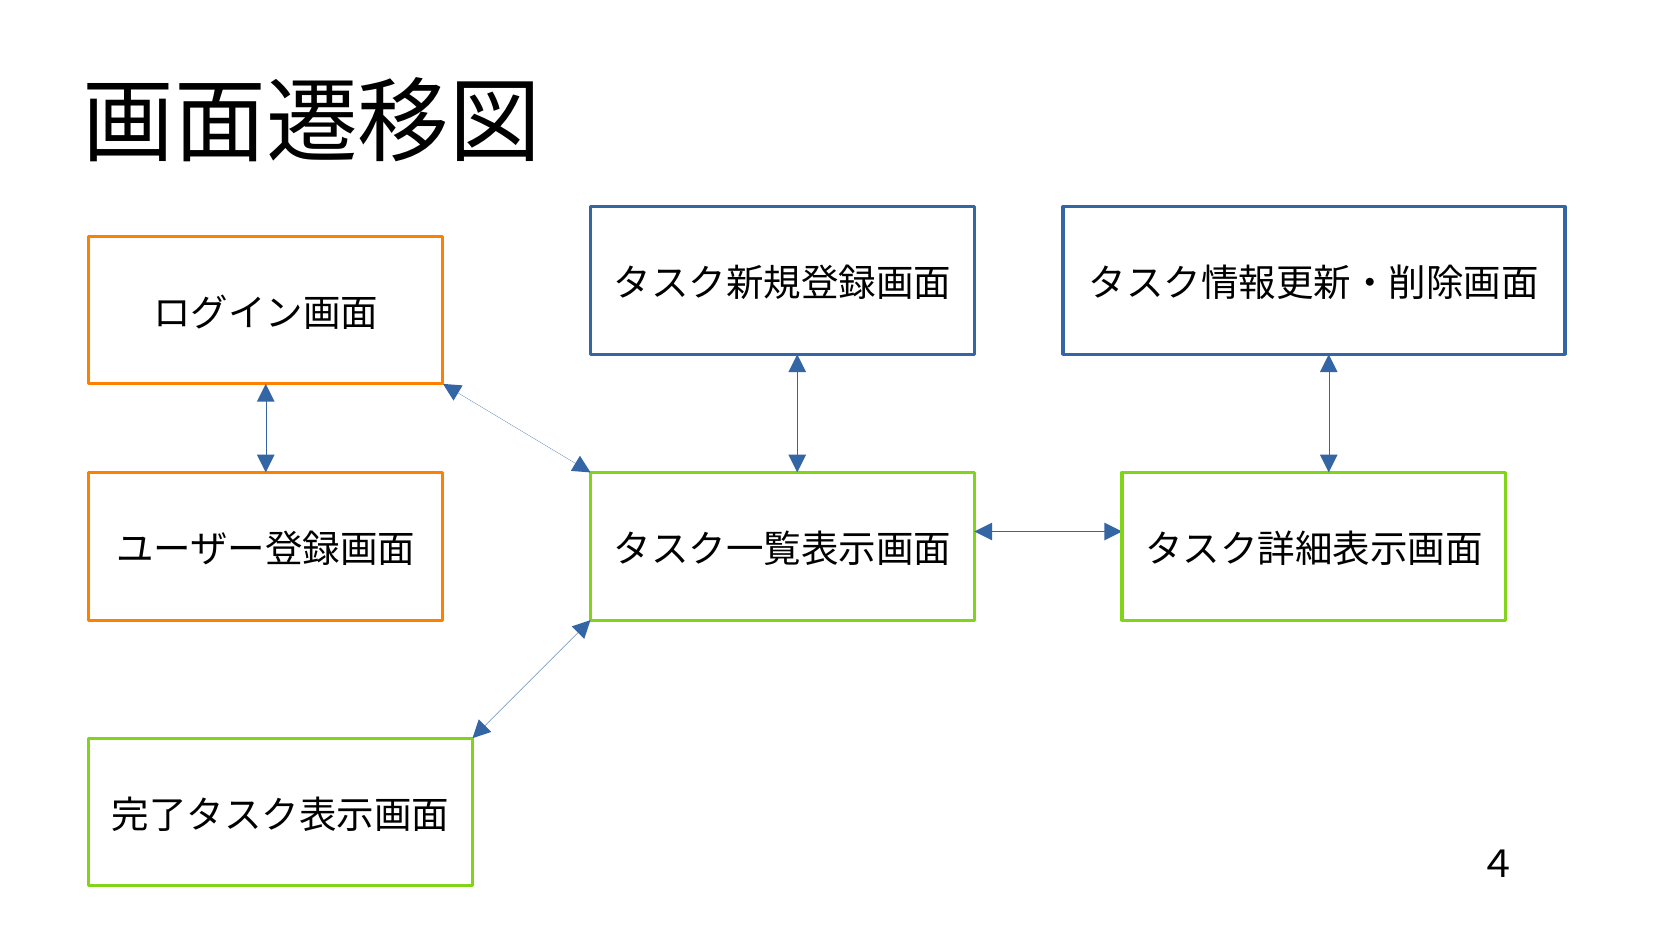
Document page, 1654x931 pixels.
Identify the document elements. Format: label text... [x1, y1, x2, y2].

text_box 完了タスク表示画面 [88, 738, 473, 886]
text_box タスク一覧表示画面 [590, 472, 975, 621]
text_box タスク詳細表示画面 [1122, 472, 1506, 621]
text_box タスク情報更新・削除画面 [1062, 206, 1565, 355]
text_box ４ [1465, 826, 1654, 897]
text_box ログイン画面 [88, 236, 443, 384]
text_box タスク新規登録画面 [590, 206, 975, 355]
text_box ユーザー登録画面 [88, 472, 443, 621]
title 画面遷移図 [82, 37, 1571, 193]
